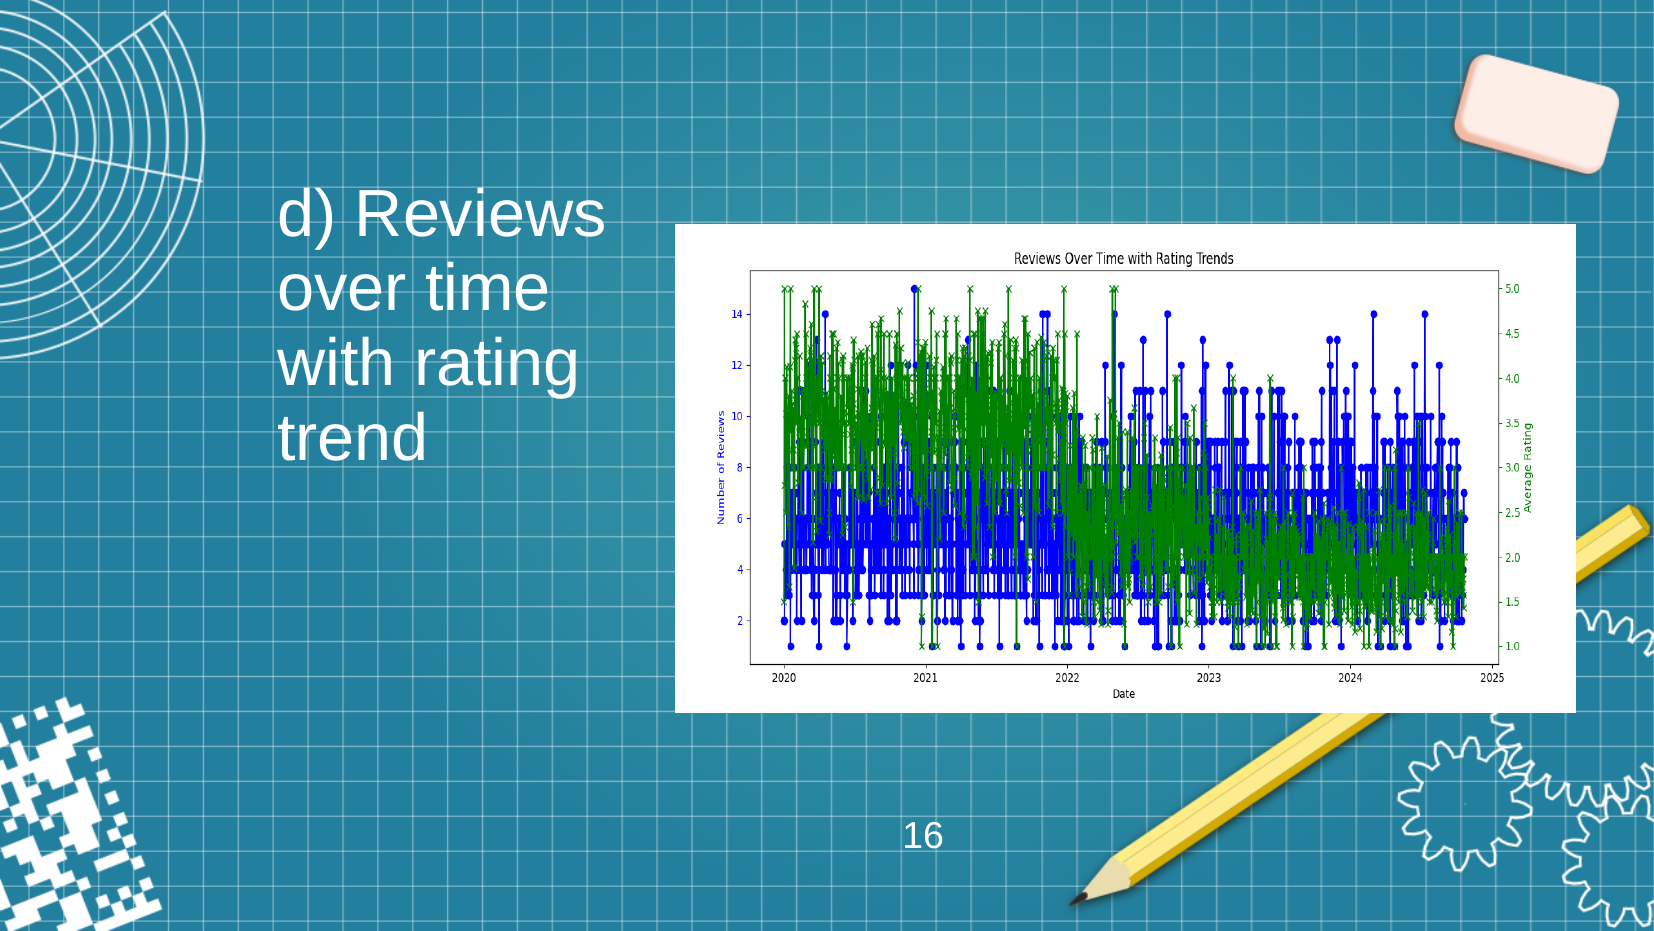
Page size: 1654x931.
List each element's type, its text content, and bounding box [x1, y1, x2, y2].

picture [0, 0, 1654, 931]
text_box <number> [787, 806, 1059, 863]
text_box d) Reviews over time with rating trend [262, 168, 676, 788]
